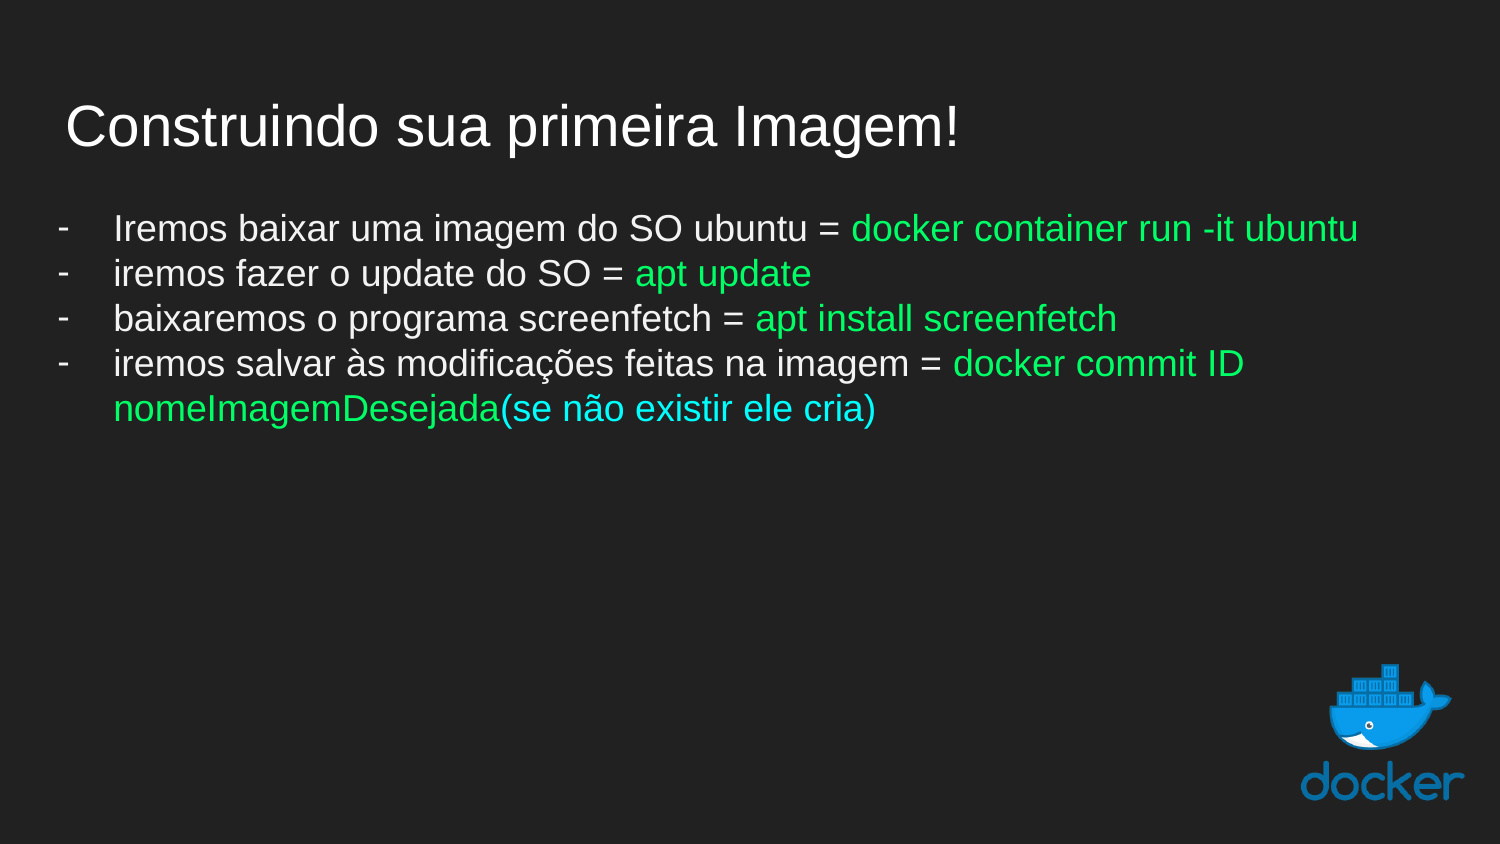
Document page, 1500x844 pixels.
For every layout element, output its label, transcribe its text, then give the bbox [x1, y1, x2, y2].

text_box Construindo sua primeira Imagem! [51, 72, 1449, 167]
picture [1286, 649, 1479, 815]
text_box Iremos baixar uma imagem do SO ubuntu = docker container run -it ubuntu iremos fazer o update do SO = apt update baixaremos o programa screenfetch = apt install screenfetch iremos salvar às modificações feitas na imagem = docker commit ID nomeImagemDesejada(se não existir ele cria) [23, 188, 1422, 750]
